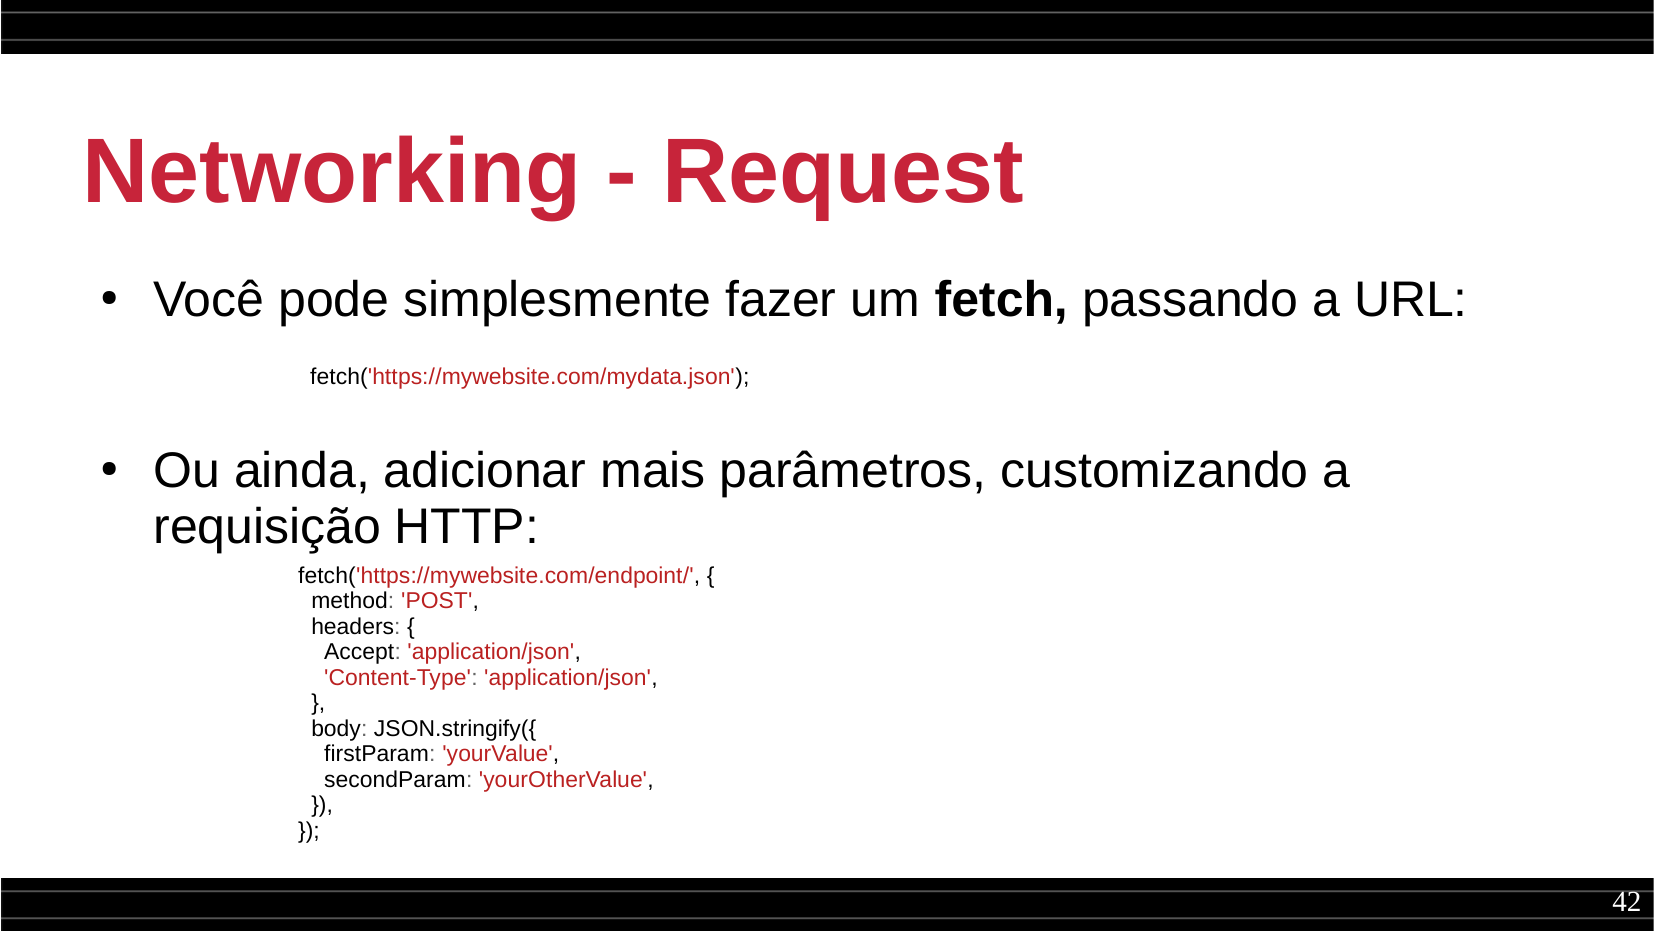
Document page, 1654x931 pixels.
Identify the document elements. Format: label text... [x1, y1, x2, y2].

picture [1, 0, 1654, 54]
list Você pode simplesmente fazer um fetch, passando a URL: Ou ainda, adicionar mais parâmetros, customizando a requisição HTTP: [82, 271, 1571, 758]
text_box fetch('https://mywebsite.com/endpoint/', { method: 'POST', headers: { Accept: 'application/json', 'Content-Type': 'application/json', }, body: JSON.stringify({ firstParam: 'yourValue', secondParam: 'yourOtherValue', }), }); [283, 555, 1205, 851]
text_box fetch('https://mywebsite.com/mydata.json'); [295, 356, 765, 397]
picture [1, 878, 1654, 931]
title Networking - Request [82, 92, 1571, 249]
